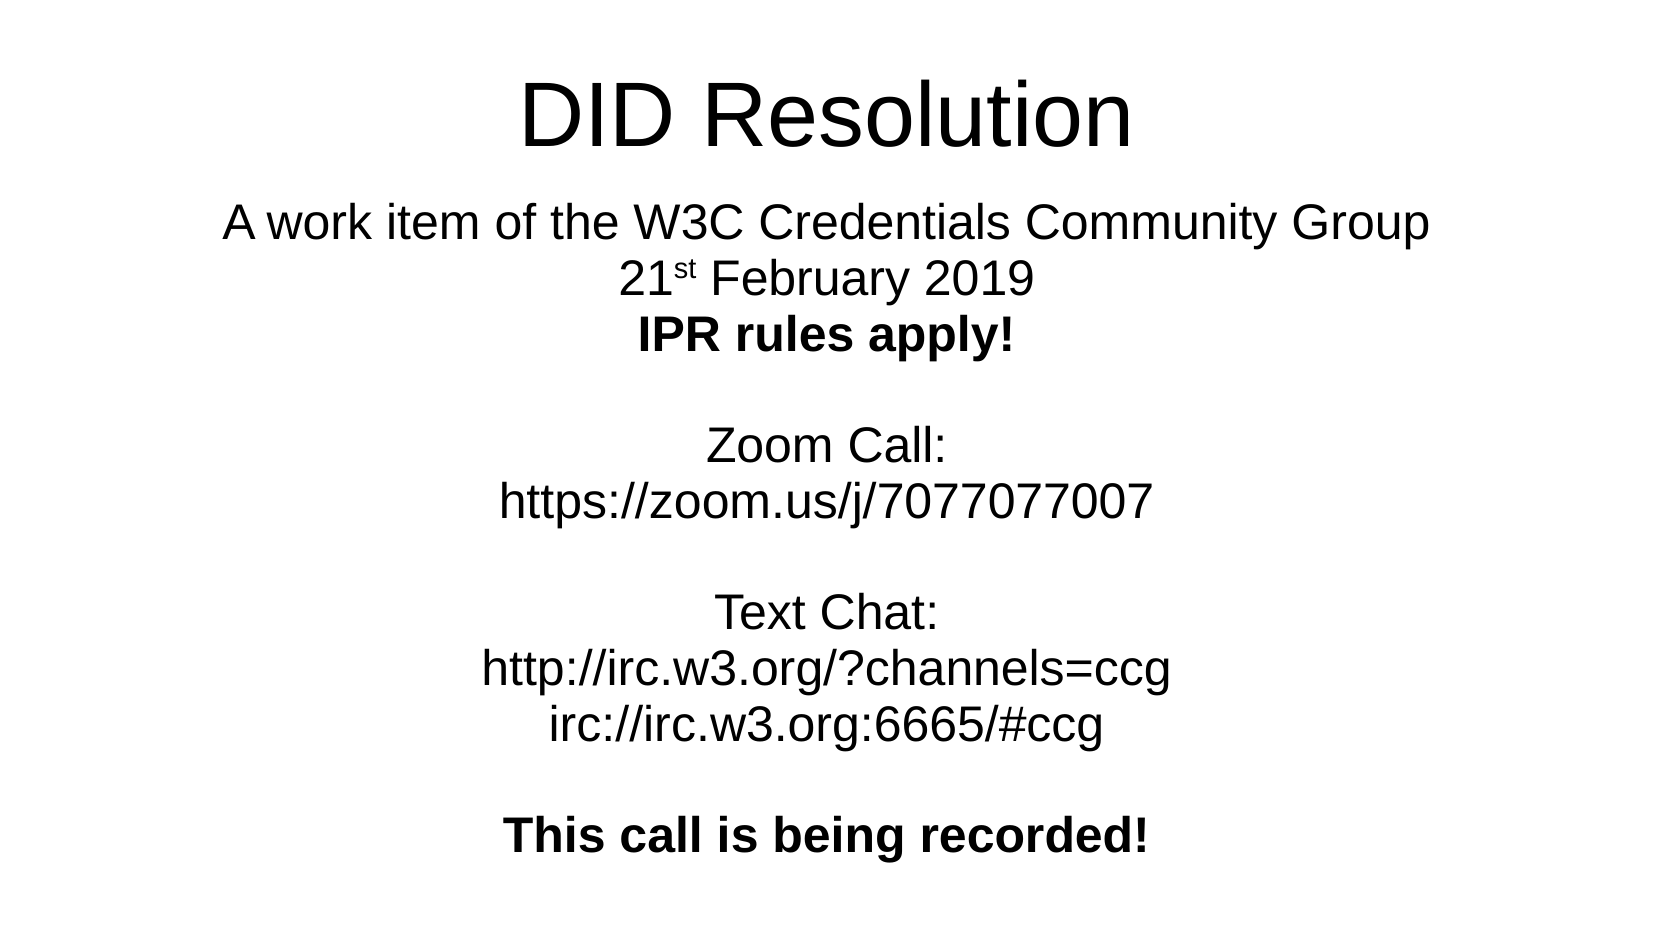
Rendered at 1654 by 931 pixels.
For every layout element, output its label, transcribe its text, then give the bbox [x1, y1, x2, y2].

subtitle A work item of the W3C Credentials Community Group 21st February 2019 IPR rules apply! Zoom Call: https://zoom.us/j/7077077007 Text Chat: http://irc.w3.org/?channels=ccg irc://irc.w3.org:6665/#ccg This call is being recorded! [82, 193, 1571, 865]
title DID Resolution [82, 37, 1571, 193]
